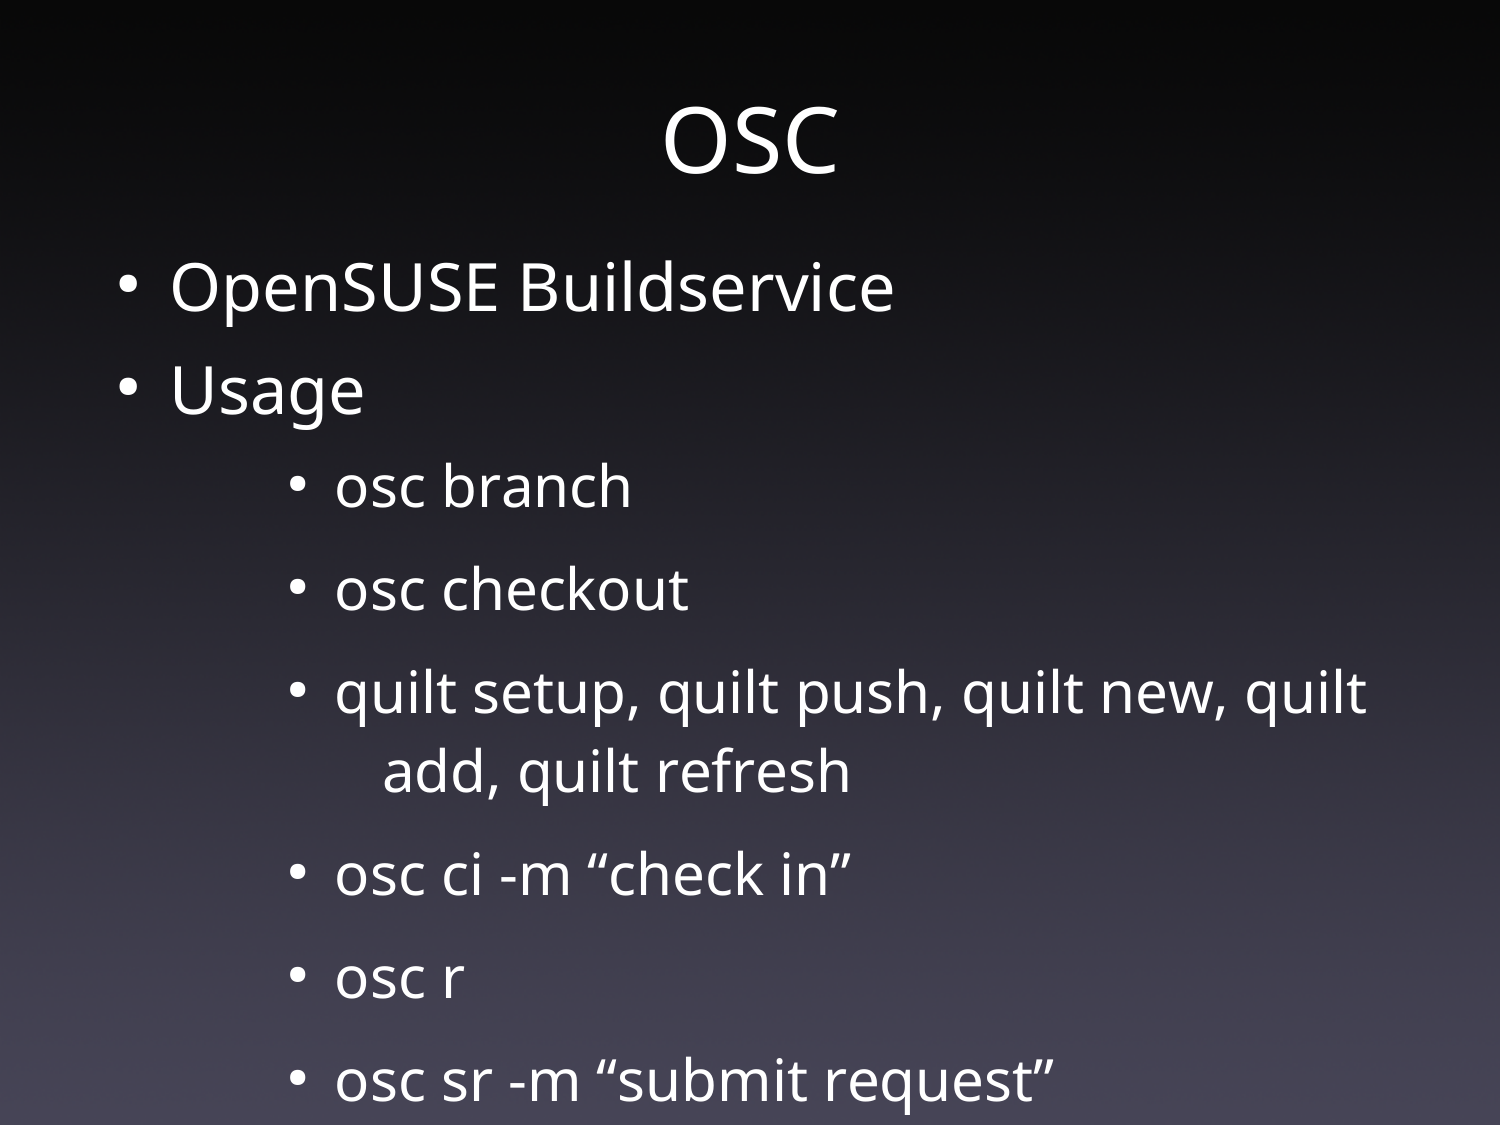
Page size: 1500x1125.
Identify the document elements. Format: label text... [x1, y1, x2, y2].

title OSC [110, 84, 1392, 192]
picture [0, 0, 1500, 1125]
list OpenSUSE Buildservice Usage osc branch osc checkout quilt setup, quilt push, quilt new, quilt add, quilt refresh osc ci -m “check in” osc r osc sr -m “submit request” [98, 240, 1380, 1013]
